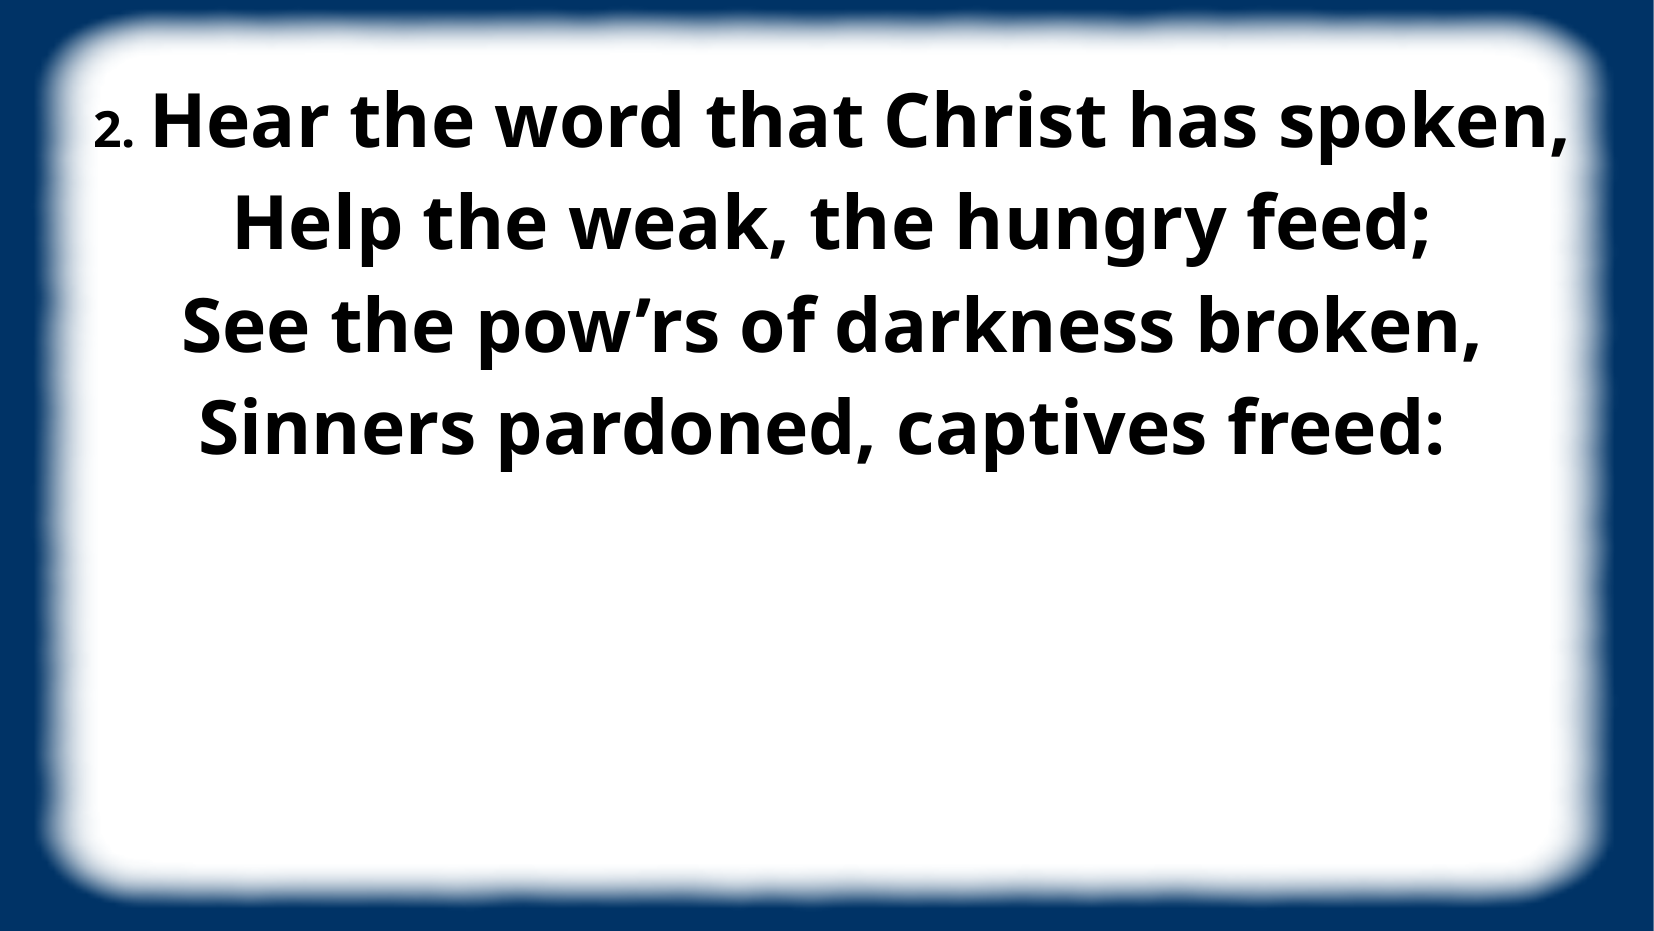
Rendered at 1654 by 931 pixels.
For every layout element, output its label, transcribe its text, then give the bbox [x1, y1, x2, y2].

text_box 2. Hear the word that Christ has spoken, Help the weak, the hungry feed; See the pow’rs of darkness broken, Sinners pardoned, captives freed: [75, 60, 1591, 506]
picture [0, 0, 1654, 931]
